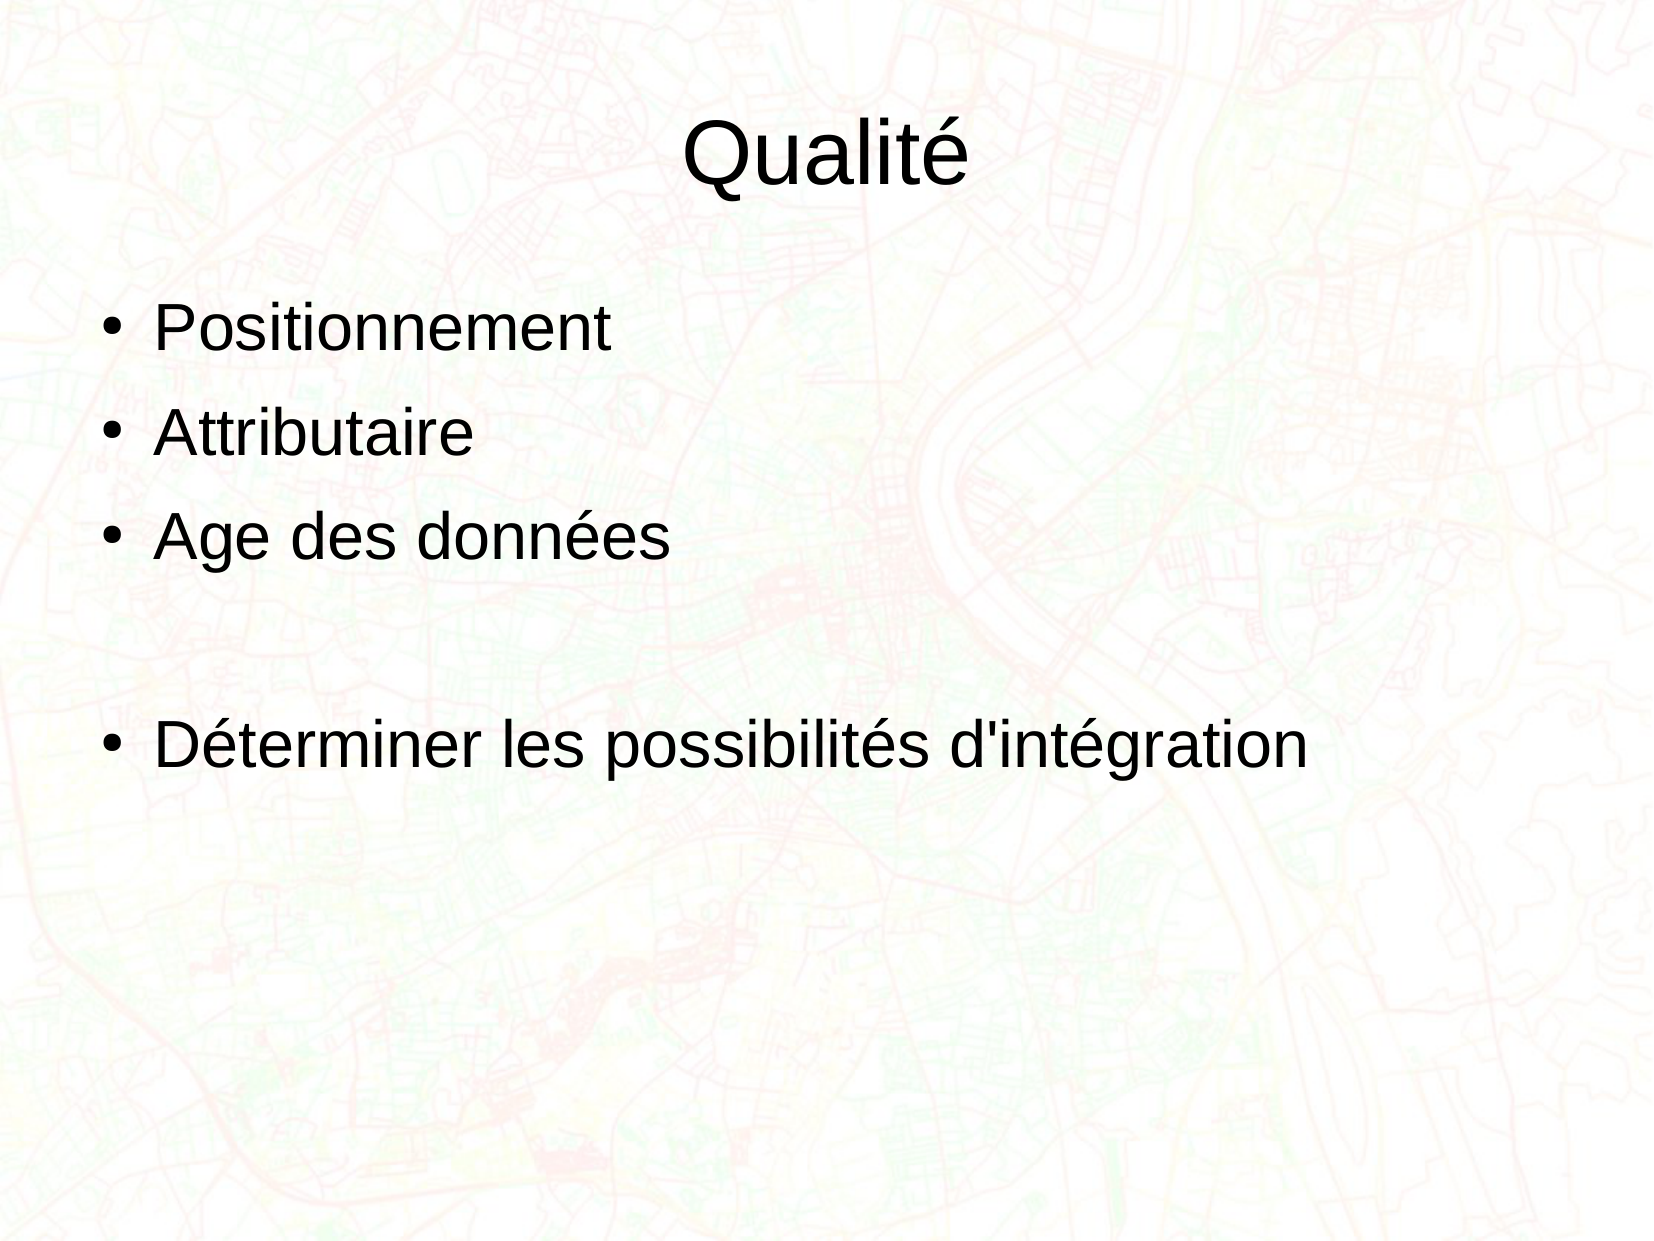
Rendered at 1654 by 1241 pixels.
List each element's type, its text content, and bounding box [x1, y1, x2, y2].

picture [0, 0, 1654, 1241]
list Positionnement Attributaire Age des données Déterminer les possibilités d'intégration [82, 290, 1571, 1010]
title Qualité [82, 49, 1571, 257]
